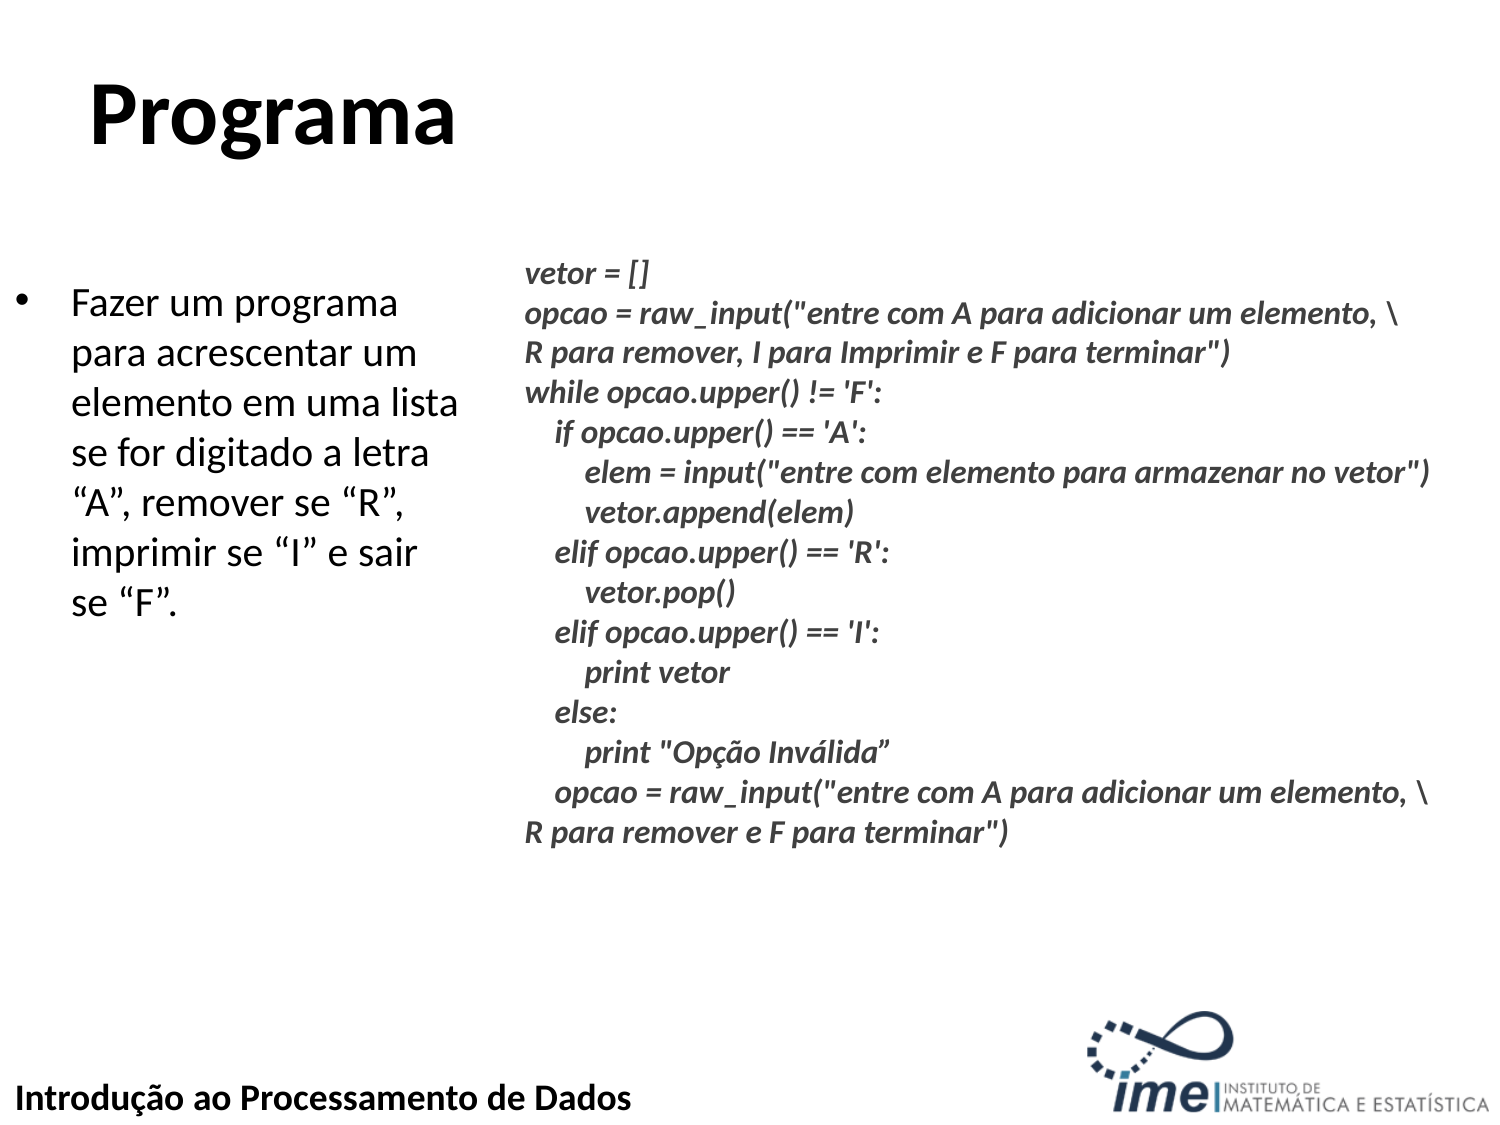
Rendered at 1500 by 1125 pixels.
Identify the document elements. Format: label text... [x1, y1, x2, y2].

title Programa [75, 45, 1425, 233]
list Fazer um programa para acrescentar um elemento em uma lista se for digitado a letra “A”, remover se “R”, imprimir se “I” e sair se “F”. [0, 267, 475, 816]
text_box vetor = [] opcao = raw_input("entre com A para adicionar um elemento, \ R para remover, I para Imprimir e F para terminar") while opcao.upper() != 'F': if opcao.upper() == 'A': elem = input("entre com elemento para armazenar no vetor") vetor.append(elem) elif opcao.upper() == 'R': vetor.pop() elif opcao.upper() == 'I': print vetor else: print "Opção Inválida” opcao = raw_input("entre com A para adicionar um elemento, \ R para remover e F para terminar") [509, 243, 1447, 937]
picture [1086, 1011, 1495, 1115]
